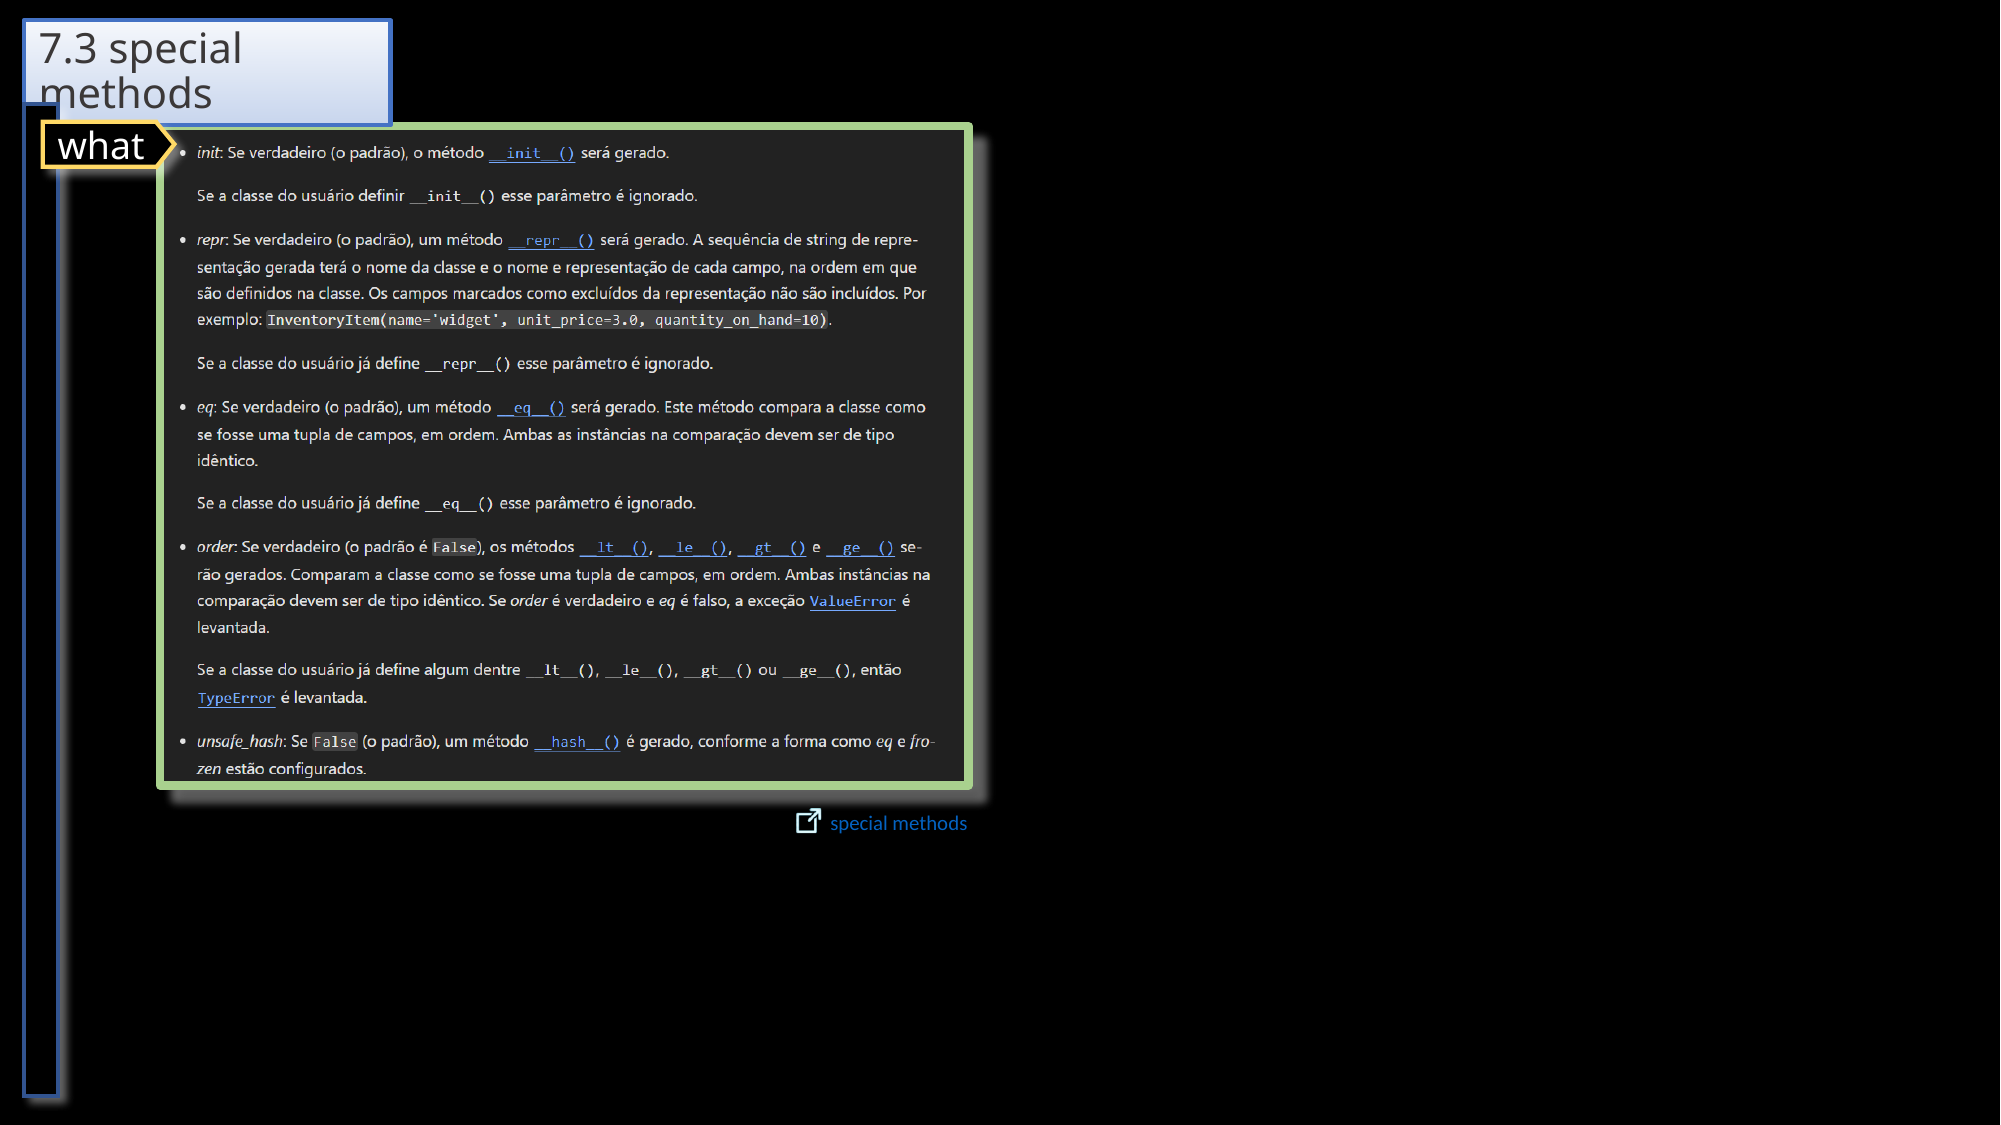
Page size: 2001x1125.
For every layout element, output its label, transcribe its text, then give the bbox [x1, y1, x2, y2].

title 7.3 special methods [23, 20, 391, 81]
text_box special methods [815, 801, 983, 842]
picture [793, 805, 824, 836]
text_box [23, 103, 58, 1096]
text_box what [42, 121, 175, 167]
picture [164, 130, 965, 782]
